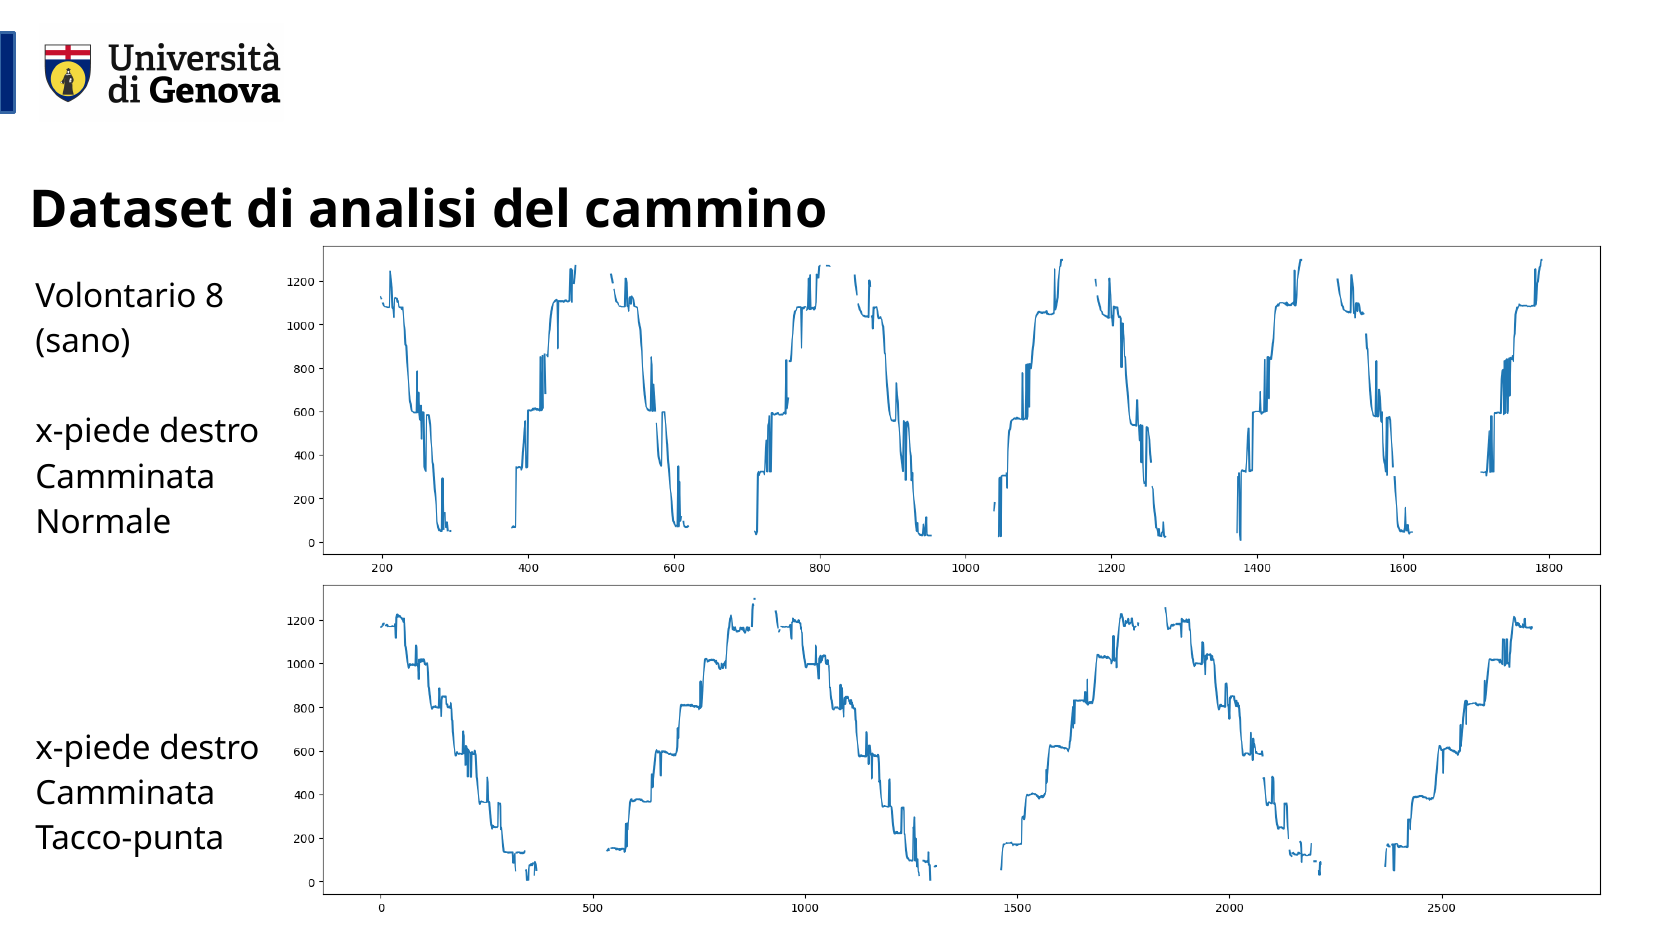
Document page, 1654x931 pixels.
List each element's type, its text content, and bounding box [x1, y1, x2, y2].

text_box Volontario 8 (sano) x-piede destro Camminata Normale x-piede destro Camminata Tacco-punta [29, 265, 277, 886]
text_box [0, 32, 15, 113]
picture [277, 238, 1607, 921]
subtitle Dataset di analisi del cammino [29, 177, 1625, 239]
picture [39, 23, 284, 122]
